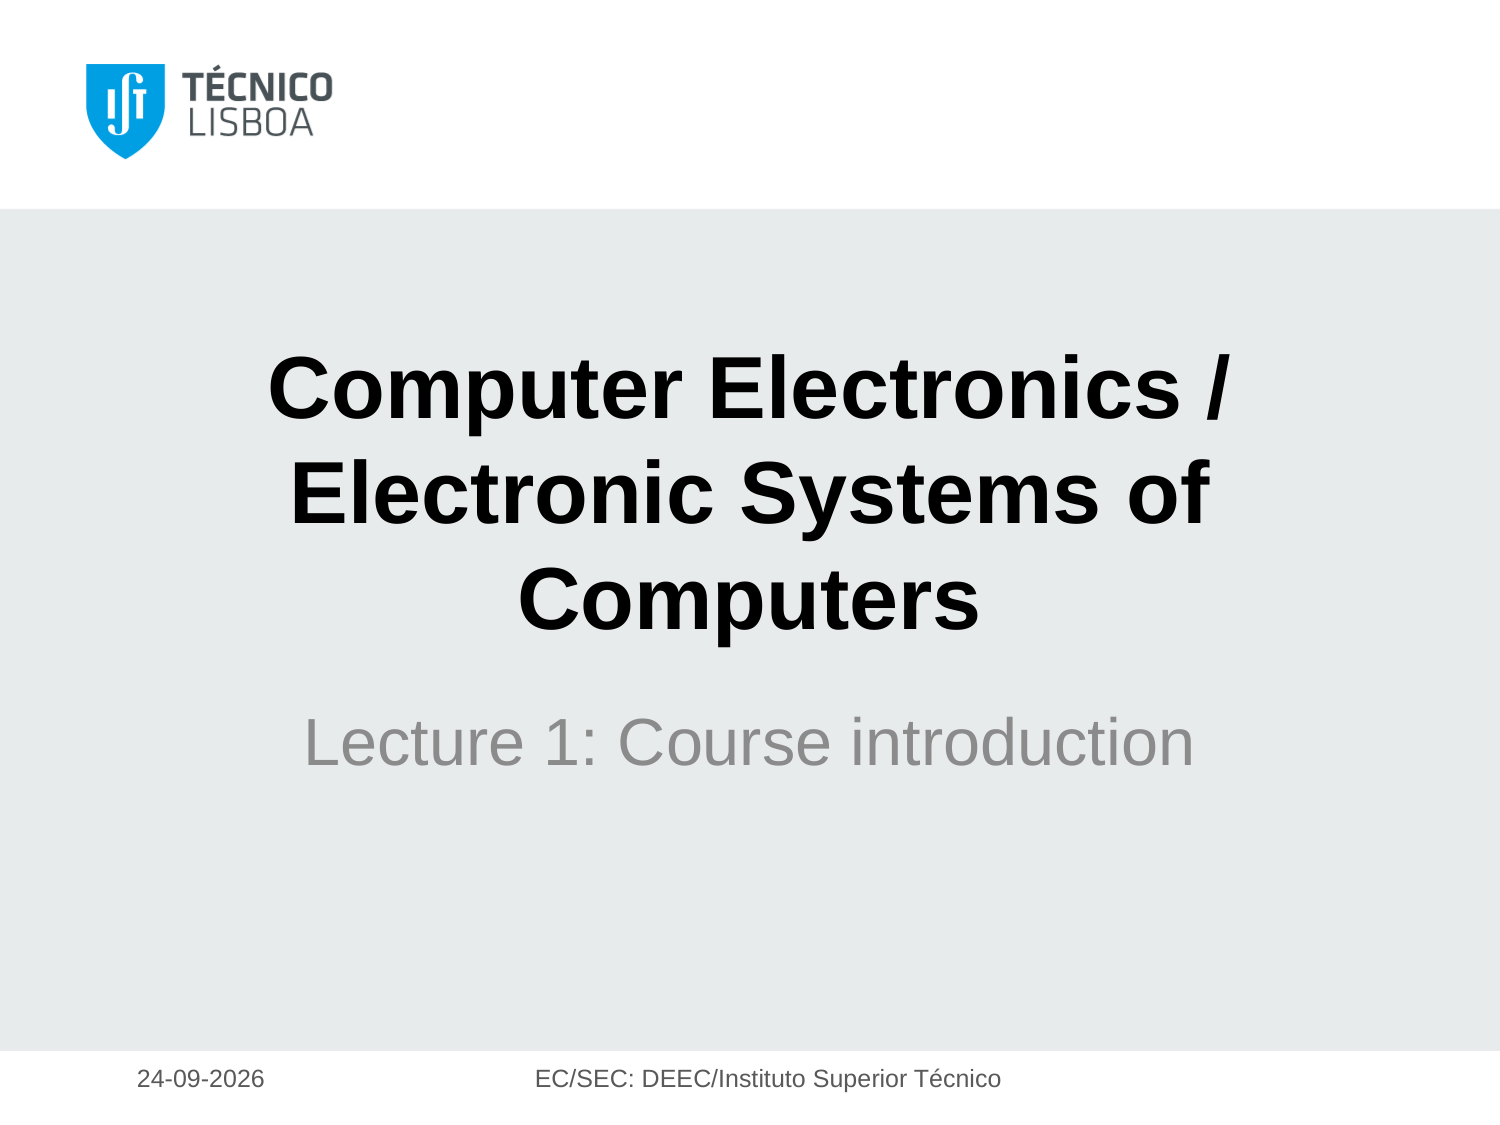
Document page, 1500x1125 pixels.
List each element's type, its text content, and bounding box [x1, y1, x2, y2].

slide_number 23-09-2019 [121, 1052, 425, 1103]
title Computer Electronics / Electronic Systems of Computers [121, 322, 1378, 655]
subtitle Lecture 1: Course introduction [121, 691, 1378, 894]
footer EC/SEC: DEEC/Instituto Superior Técnico [512, 1052, 1032, 1103]
picture [0, 0, 1500, 1125]
